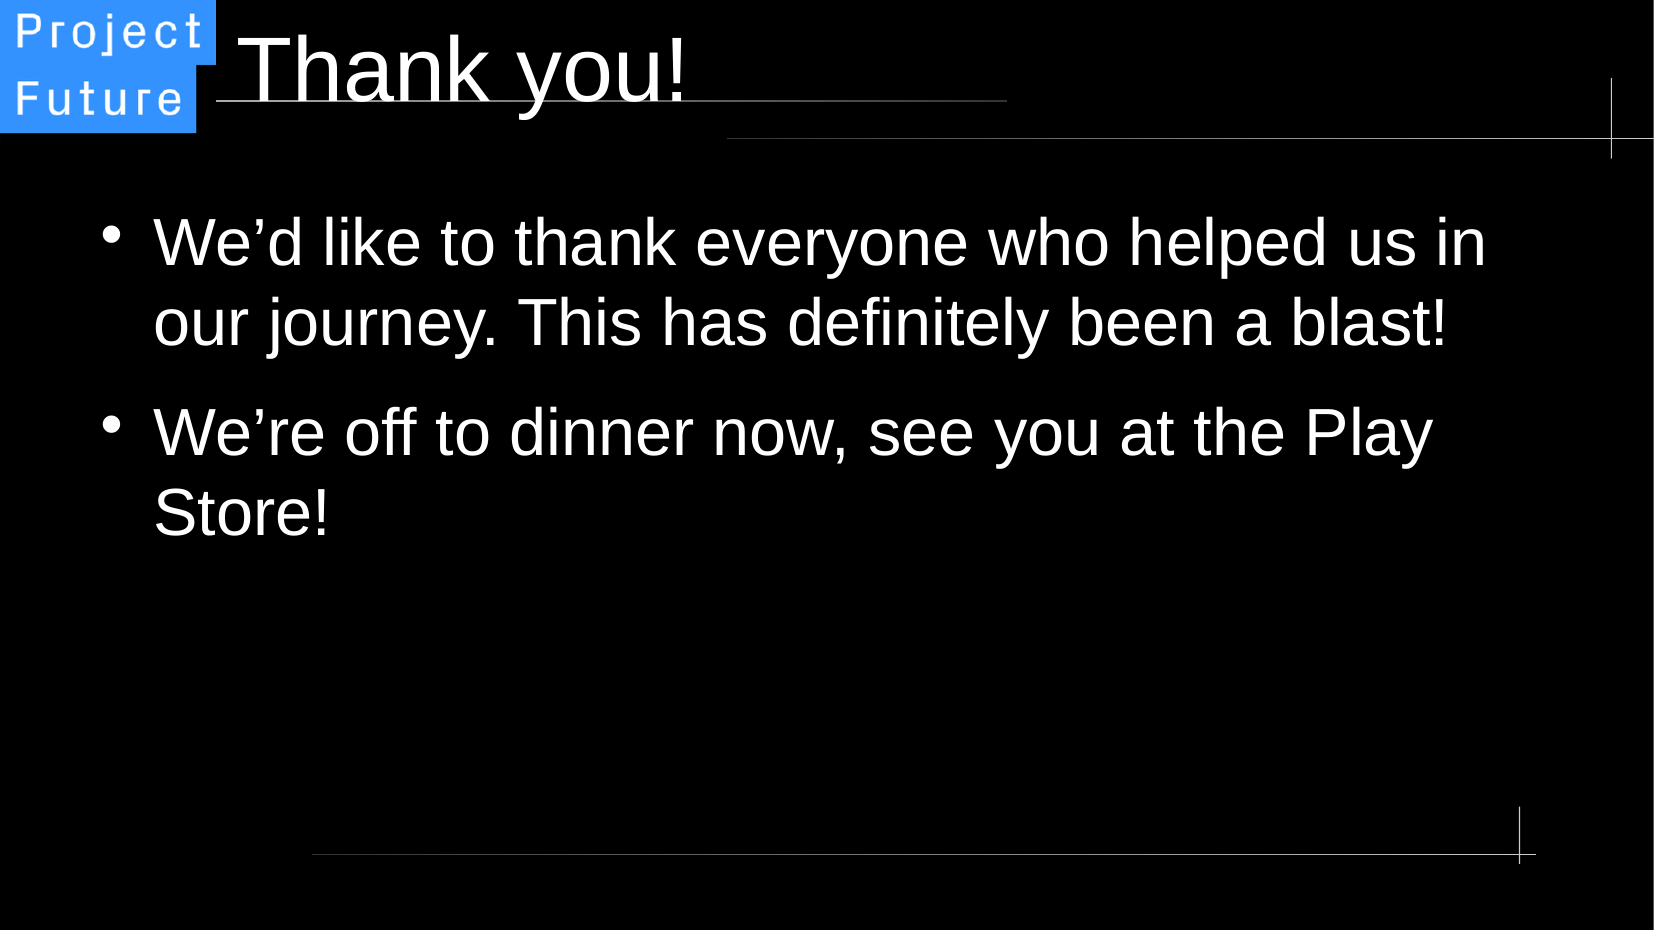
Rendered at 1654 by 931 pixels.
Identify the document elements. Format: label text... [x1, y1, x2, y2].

picture [0, 0, 216, 148]
list We’d like to thank everyone who helped us in our journey. This has definitely been a blast! We’re off to dinner now, see you at the Play Store! [82, 198, 1571, 739]
title Thank you! [236, 11, 1589, 119]
